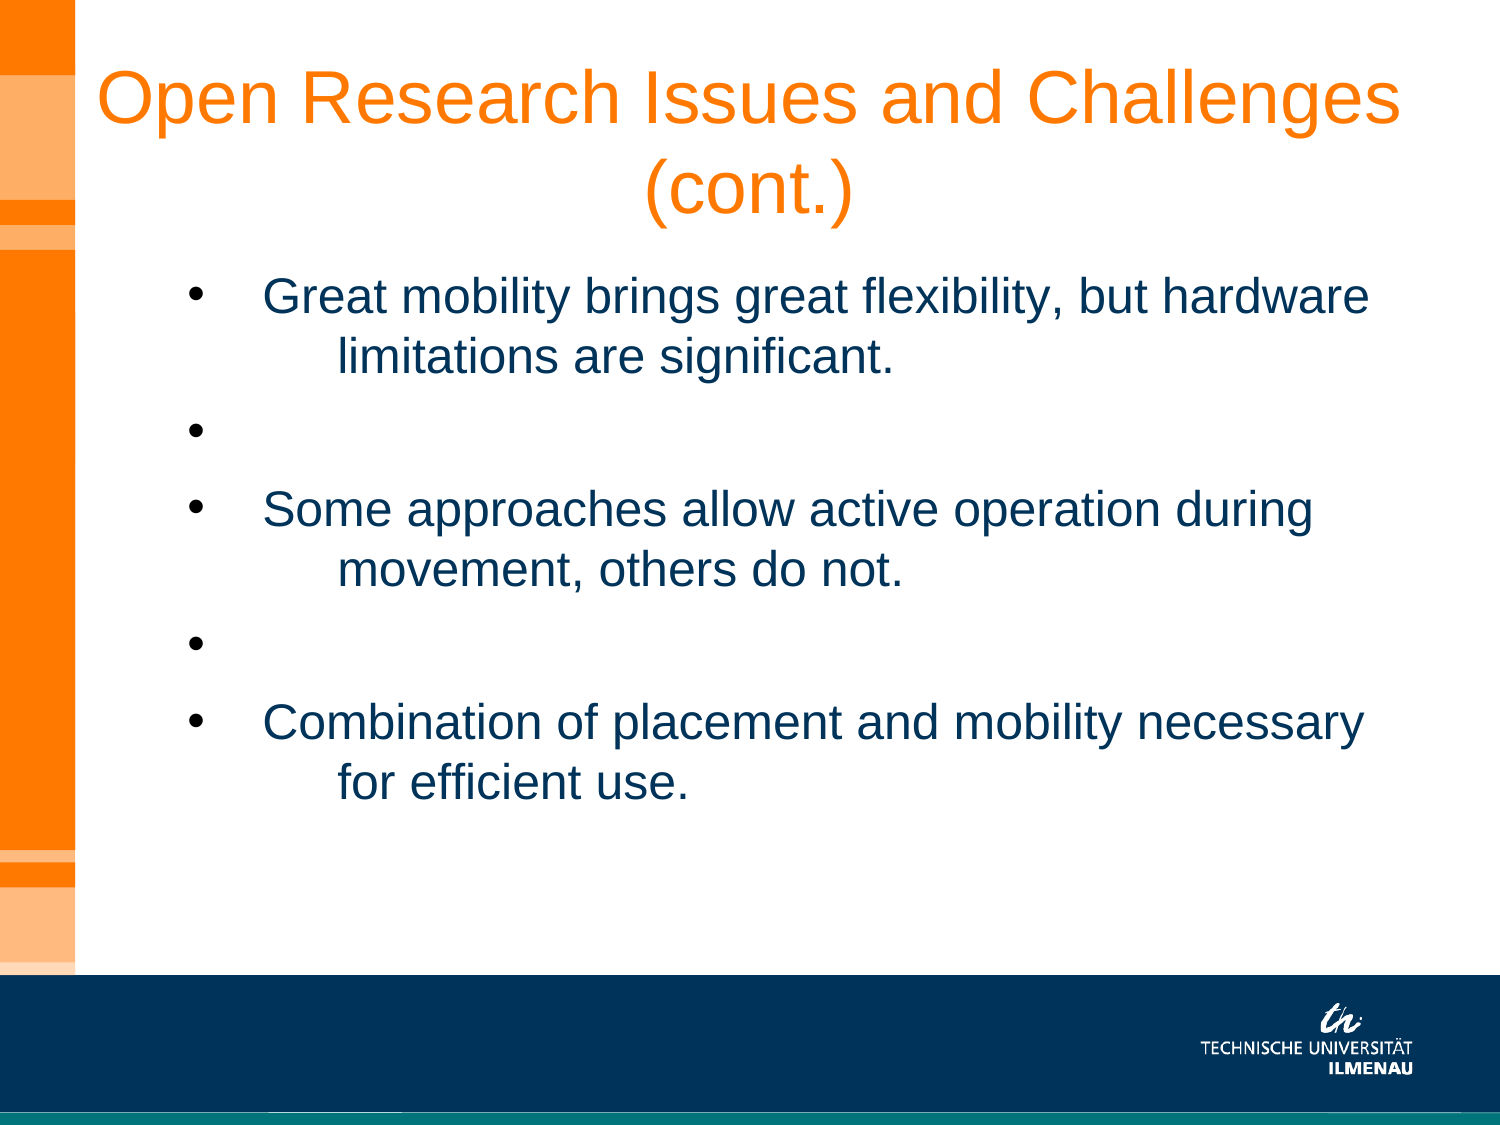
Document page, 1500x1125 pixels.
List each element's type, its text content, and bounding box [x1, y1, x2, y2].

list Great mobility brings great flexibility, but hardware limitations are significant. Some approaches allow active operation during movement, others do not. Combination of placement and mobility necessary for efficient use. [74, 263, 1425, 916]
title Open Research Issues and Challenges (cont.) [74, 20, 1425, 257]
